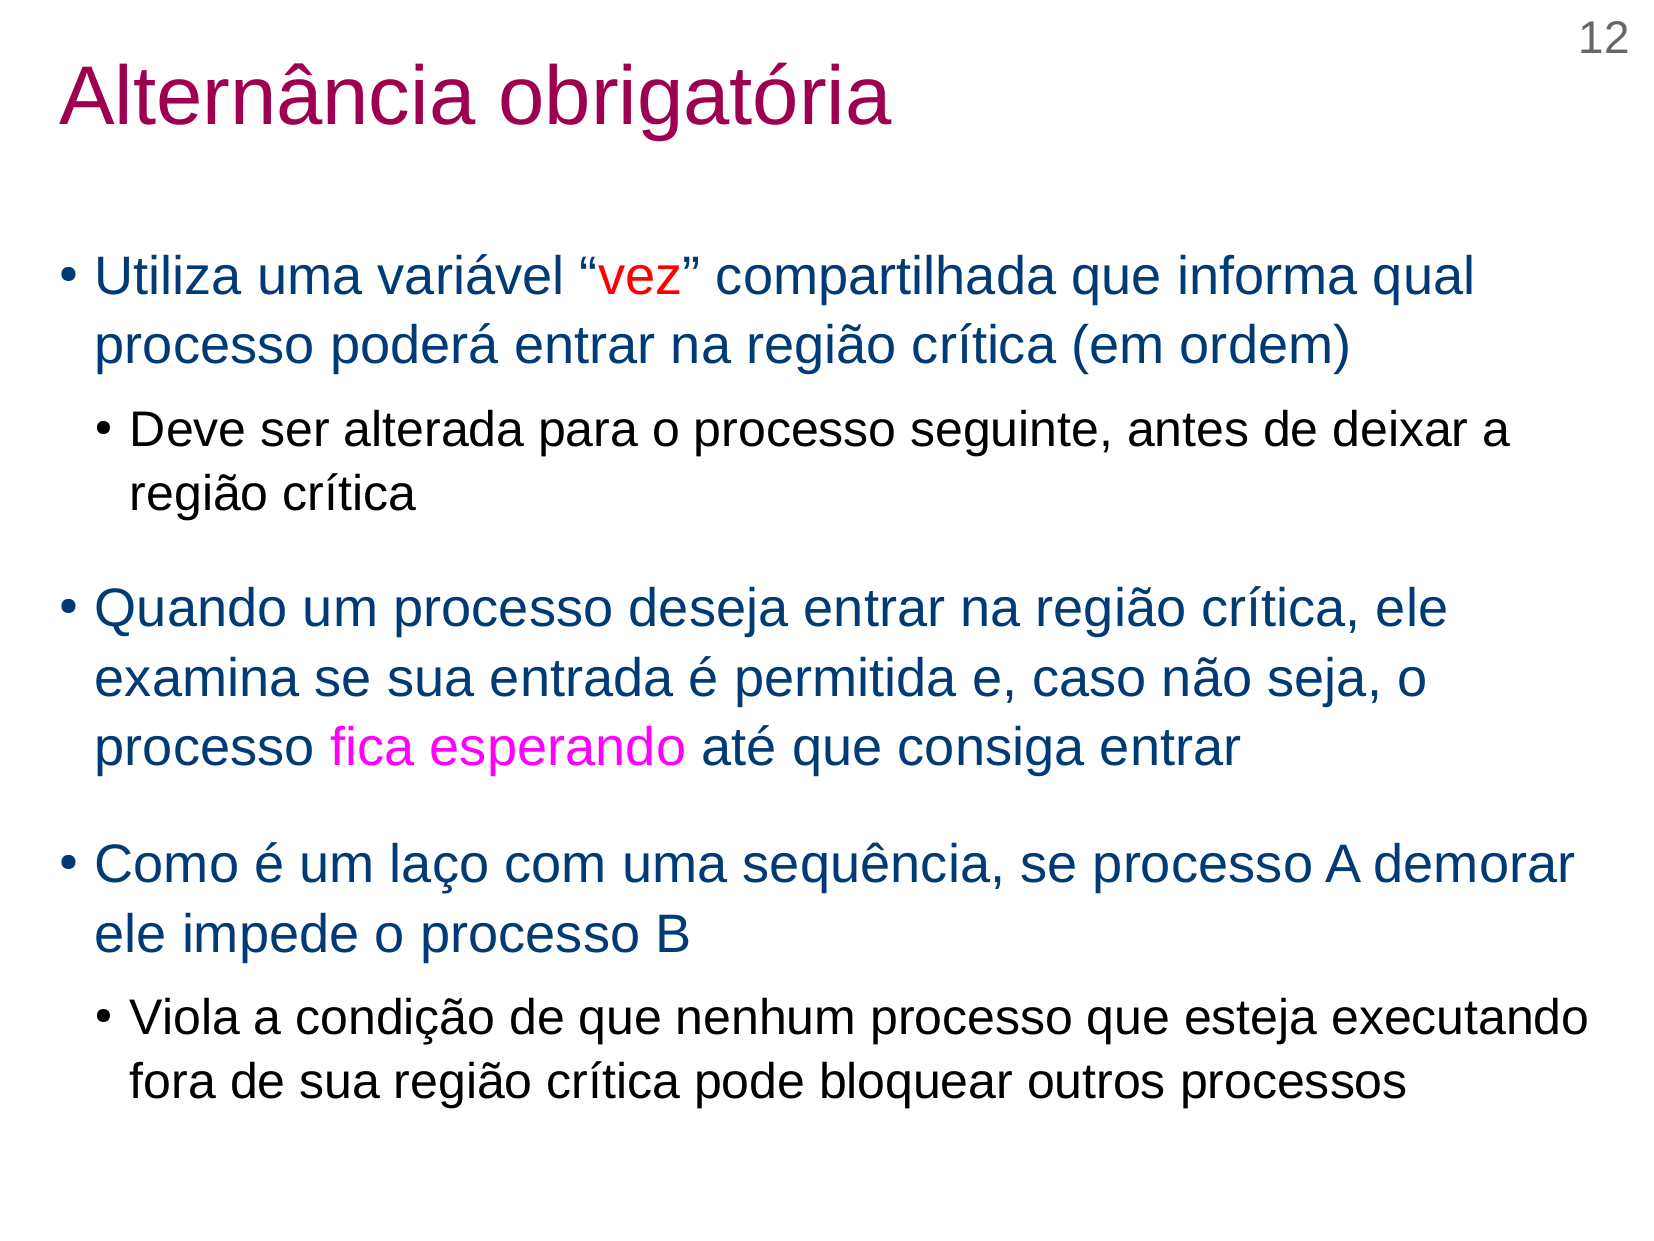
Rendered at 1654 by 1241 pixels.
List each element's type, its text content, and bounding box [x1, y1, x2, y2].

list Utiliza uma variável “vez” compartilhada que informa qual processo poderá entrar na região crítica (em ordem) Deve ser alterada para o processo seguinte, antes de deixar a região crítica Quando um processo deseja entrar na região crítica, ele examina se sua entrada é permitida e, caso não seja, o processo fica esperando até que consiga entrar Como é um laço com uma sequência, se processo A demorar ele impede o processo B Viola a condição de que nenhum processo que esteja executando fora de sua região crítica pode bloquear outros processos [59, 236, 1595, 1211]
title Alternância obrigatória [59, 29, 1595, 148]
